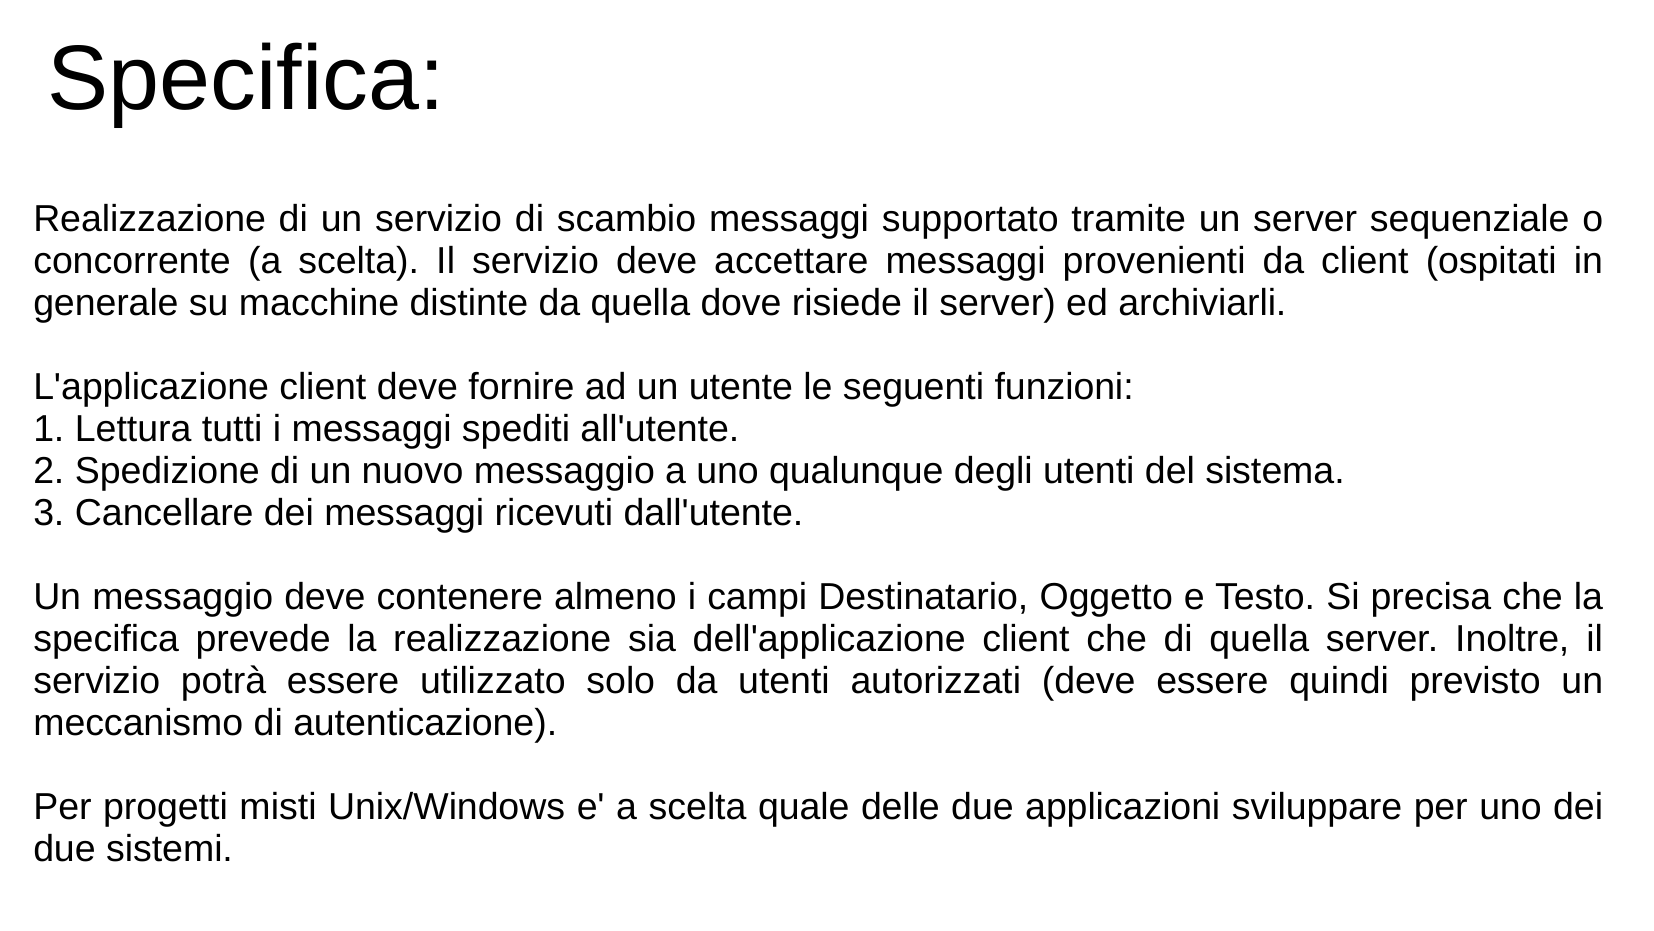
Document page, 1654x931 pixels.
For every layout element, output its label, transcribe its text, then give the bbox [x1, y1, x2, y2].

text_box Realizzazione di un servizio di scambio messaggi supportato tramite un server sequenziale o concorrente (a scelta). Il servizio deve accettare messaggi provenienti da client (ospitati in generale su macchine distinte da quella dove risiede il server) ed archiviarli. L'applicazione client deve fornire ad un utente le seguenti funzioni: 1. Lettura tutti i messaggi spediti all'utente. 2. Spedizione di un nuovo messaggio a uno qualunque degli utenti del sistema. 3. Cancellare dei messaggi ricevuti dall'utente. Un messaggio deve contenere almeno i campi Destinatario, Oggetto e Testo. Si precisa che la specifica prevede la realizzazione sia dell'applicazione client che di quella server. Inoltre, il servizio potrà essere utilizzato solo da utenti autorizzati (deve essere quindi previsto un meccanismo di autenticazione). Per progetti misti Unix/Windows e' a scelta quale delle due applicazioni sviluppare per uno dei due sistemi. [18, 106, 1619, 877]
title Specifica: [47, 0, 1536, 106]
